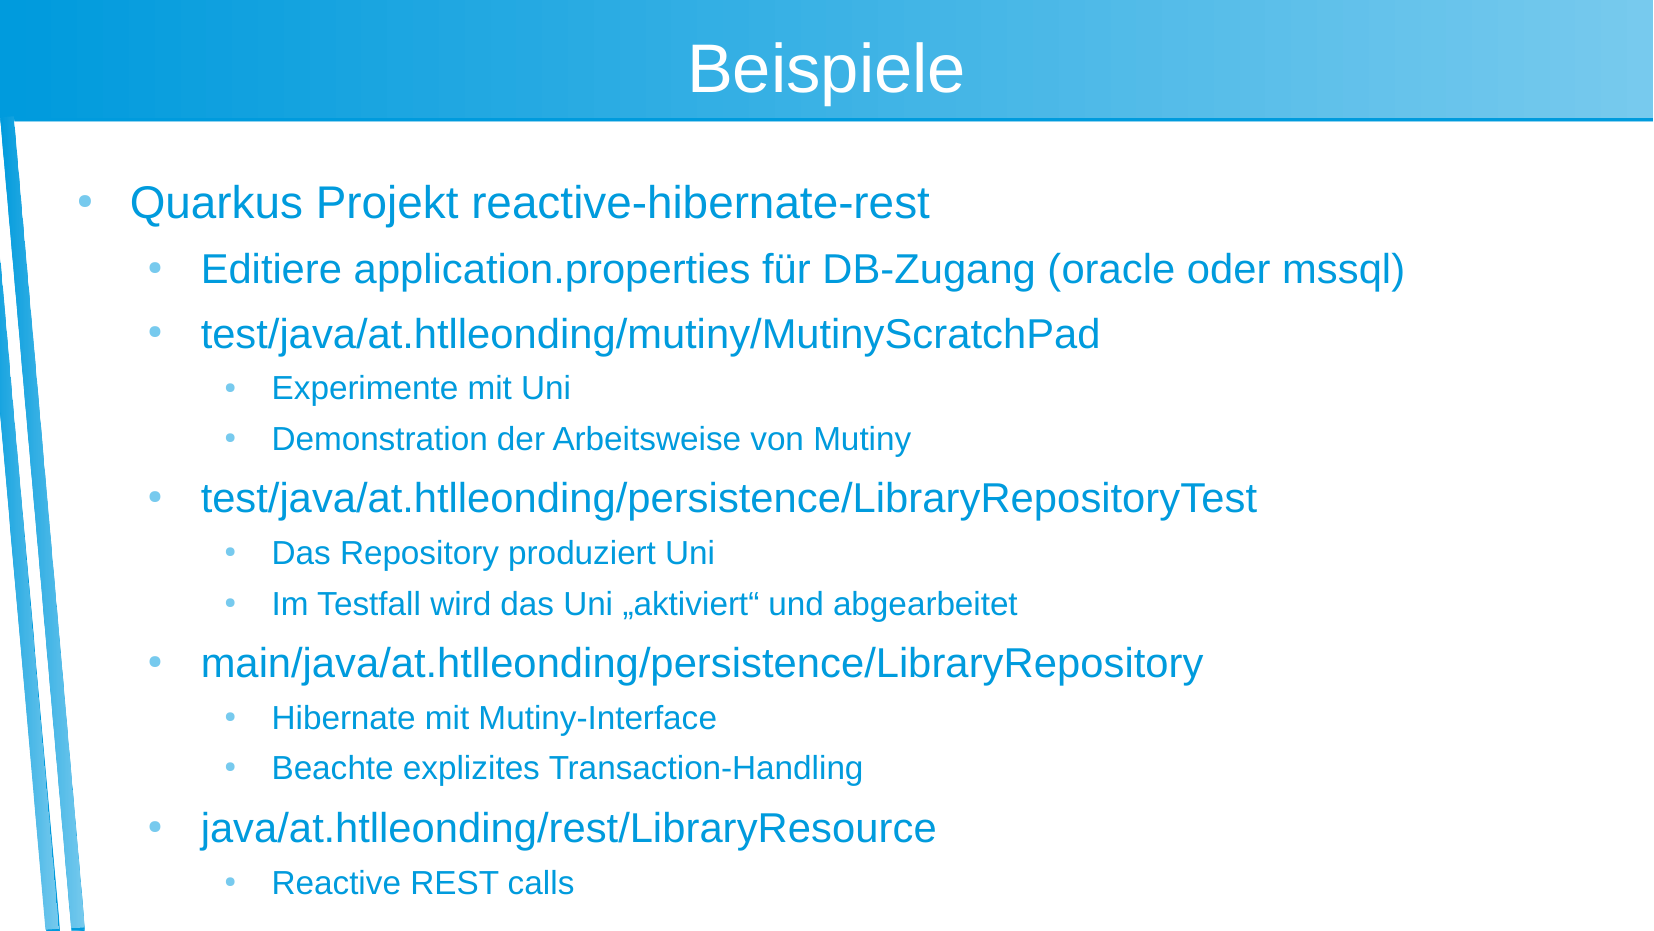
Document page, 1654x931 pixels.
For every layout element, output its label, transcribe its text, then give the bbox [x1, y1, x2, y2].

title Beispiele [59, 29, 1595, 108]
list Quarkus Projekt reactive-hibernate-rest Editiere application.properties für DB-Zugang (oracle oder mssql) test/java/at.htlleonding/mutiny/MutinyScratchPad Experimente mit Uni Demonstration der Arbeitsweise von Mutiny test/java/at.htlleonding/persistence/LibraryRepositoryTest Das Repository produziert Uni Im Testfall wird das Uni „aktiviert“ und abgearbeitet main/java/at.htlleonding/persistence/LibraryRepository Hibernate mit Mutiny-Interface Beachte explizites Transaction-Handling java/at.htlleonding/rest/LibraryResource Reactive REST calls [59, 177, 1595, 857]
